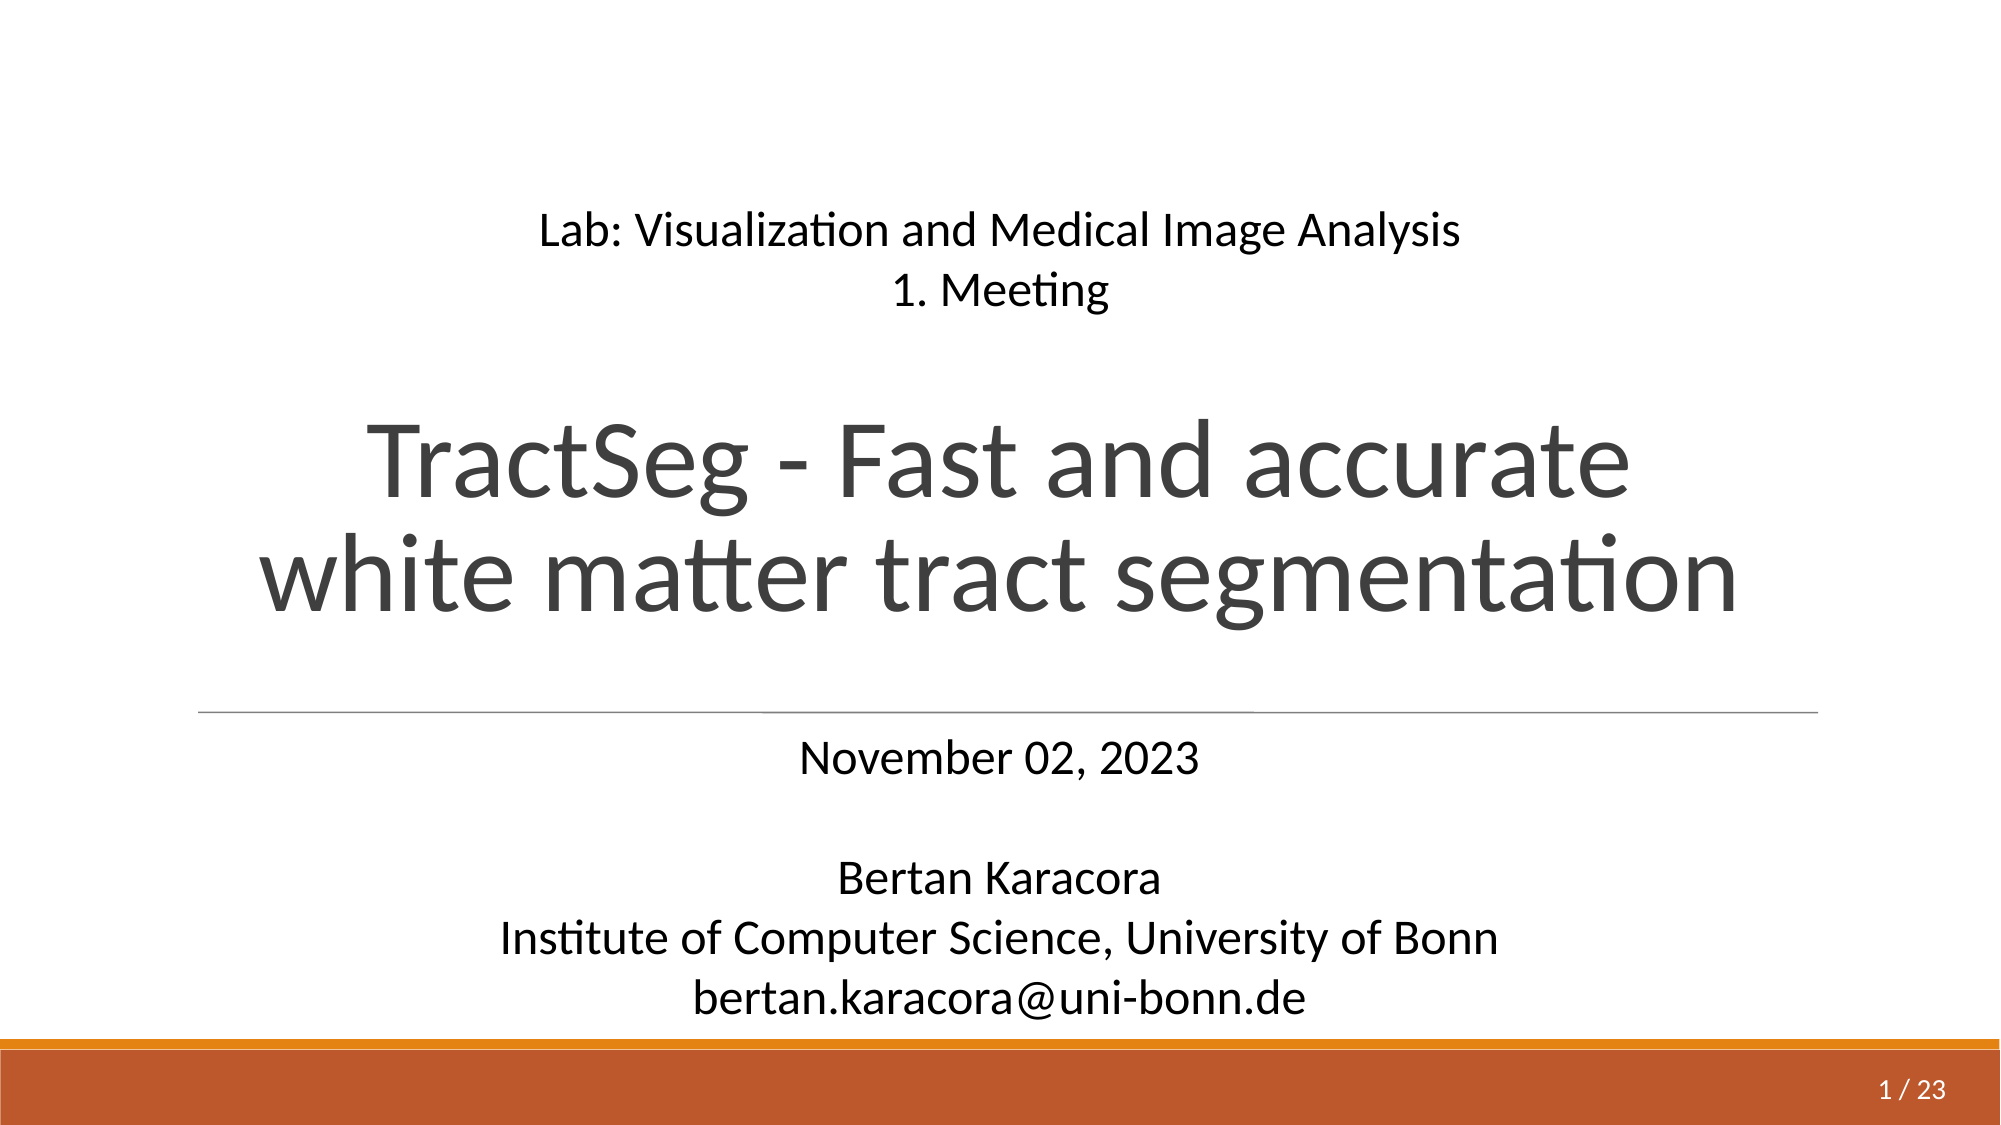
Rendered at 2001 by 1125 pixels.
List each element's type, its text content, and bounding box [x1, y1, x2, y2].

text_box TractSeg - Fast and accurate white matter tract segmentation [162, 390, 1838, 650]
text_box Lab: Visualization and Medical Image Analysis 1. Meeting [471, 188, 1529, 324]
text_box November 02, 2023 Bertan Karacora Institute of Computer Science, University of Bonn bertan.karacora@uni-bonn.de [189, 717, 1810, 1033]
slide_number 1 / 23 [1741, 753, 1962, 1125]
